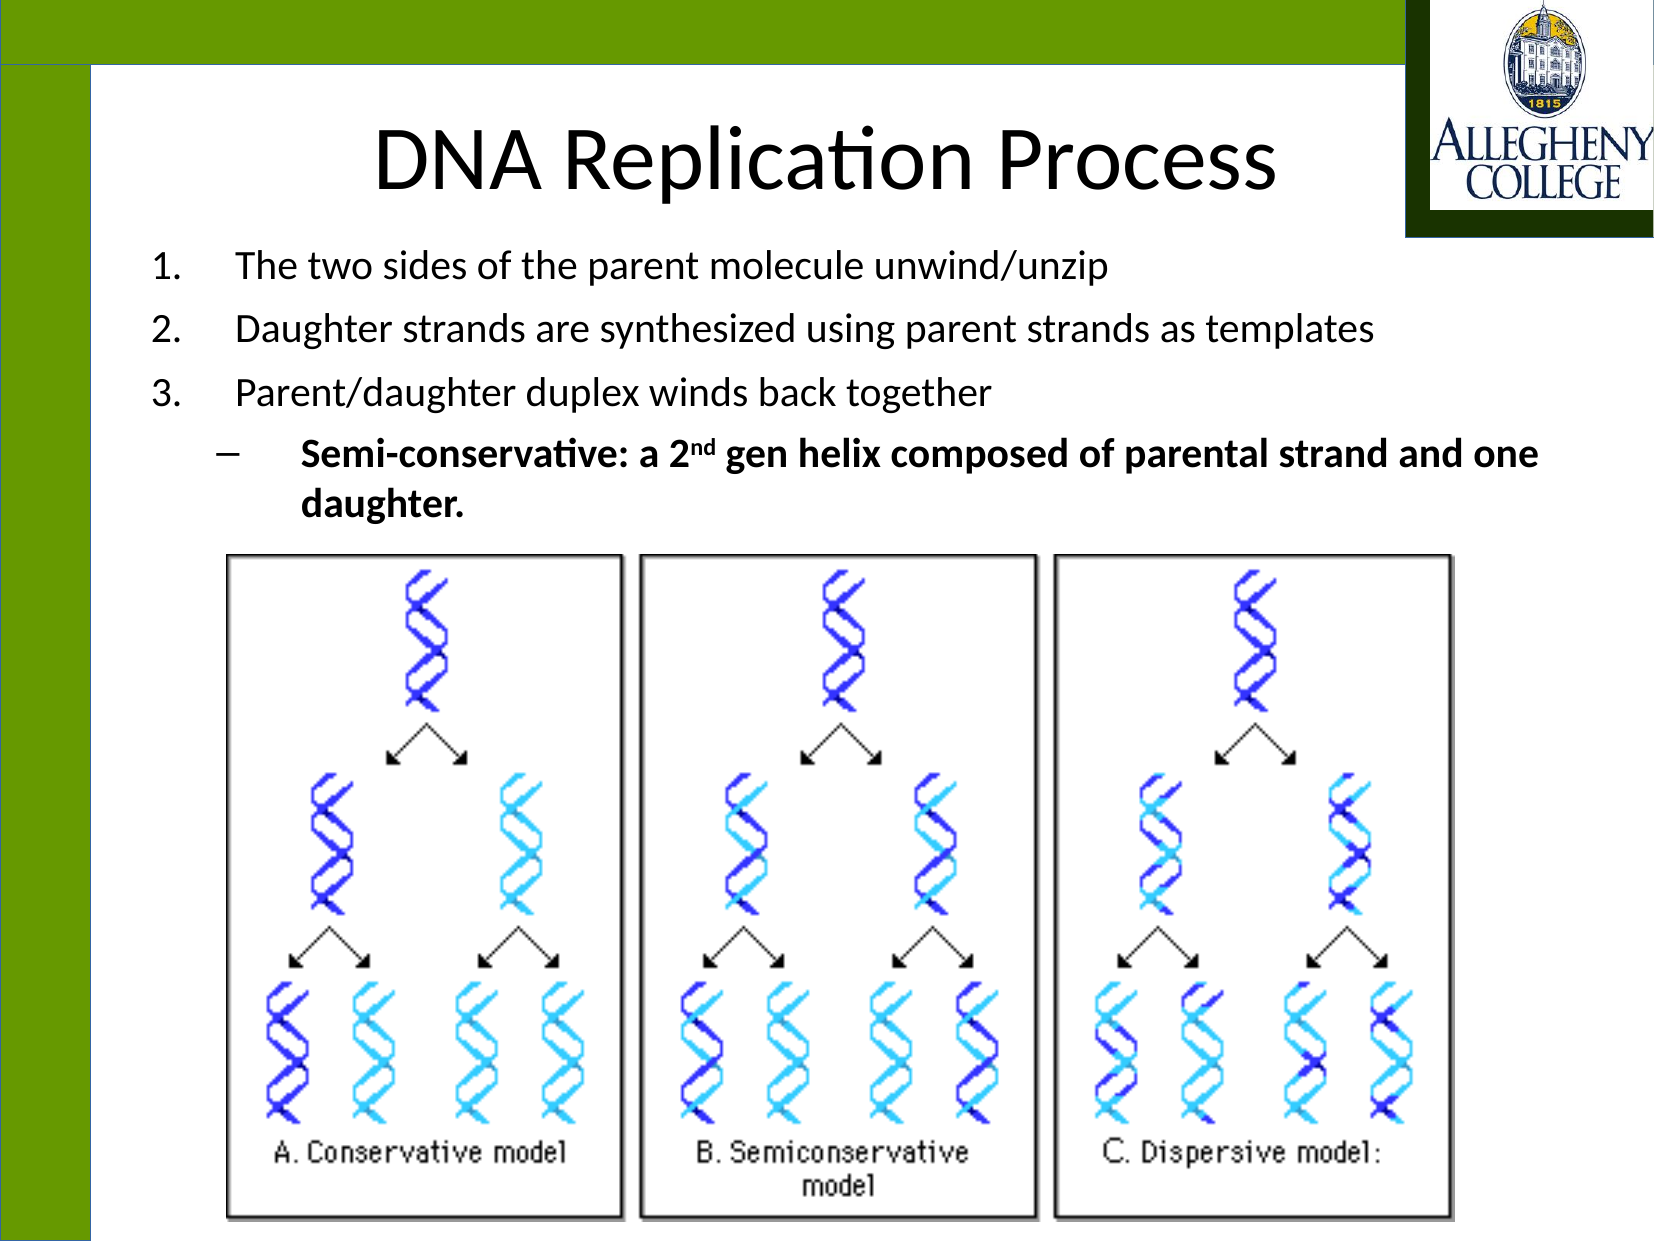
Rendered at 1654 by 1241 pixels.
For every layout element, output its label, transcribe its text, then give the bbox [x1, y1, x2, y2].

text_box [0, 0, 1654, 1241]
picture [226, 554, 1455, 1222]
picture [1430, 0, 1654, 210]
list The two sides of the parent molecule unwind/unzip Daughter strands are synthesized using parent strands as templates Parent/daughter duplex winds back together Semi-conservative: a 2nd gen helix composed of parental strand and one daughter. [135, 230, 1624, 523]
title DNA Replication Process [91, 65, 1405, 257]
